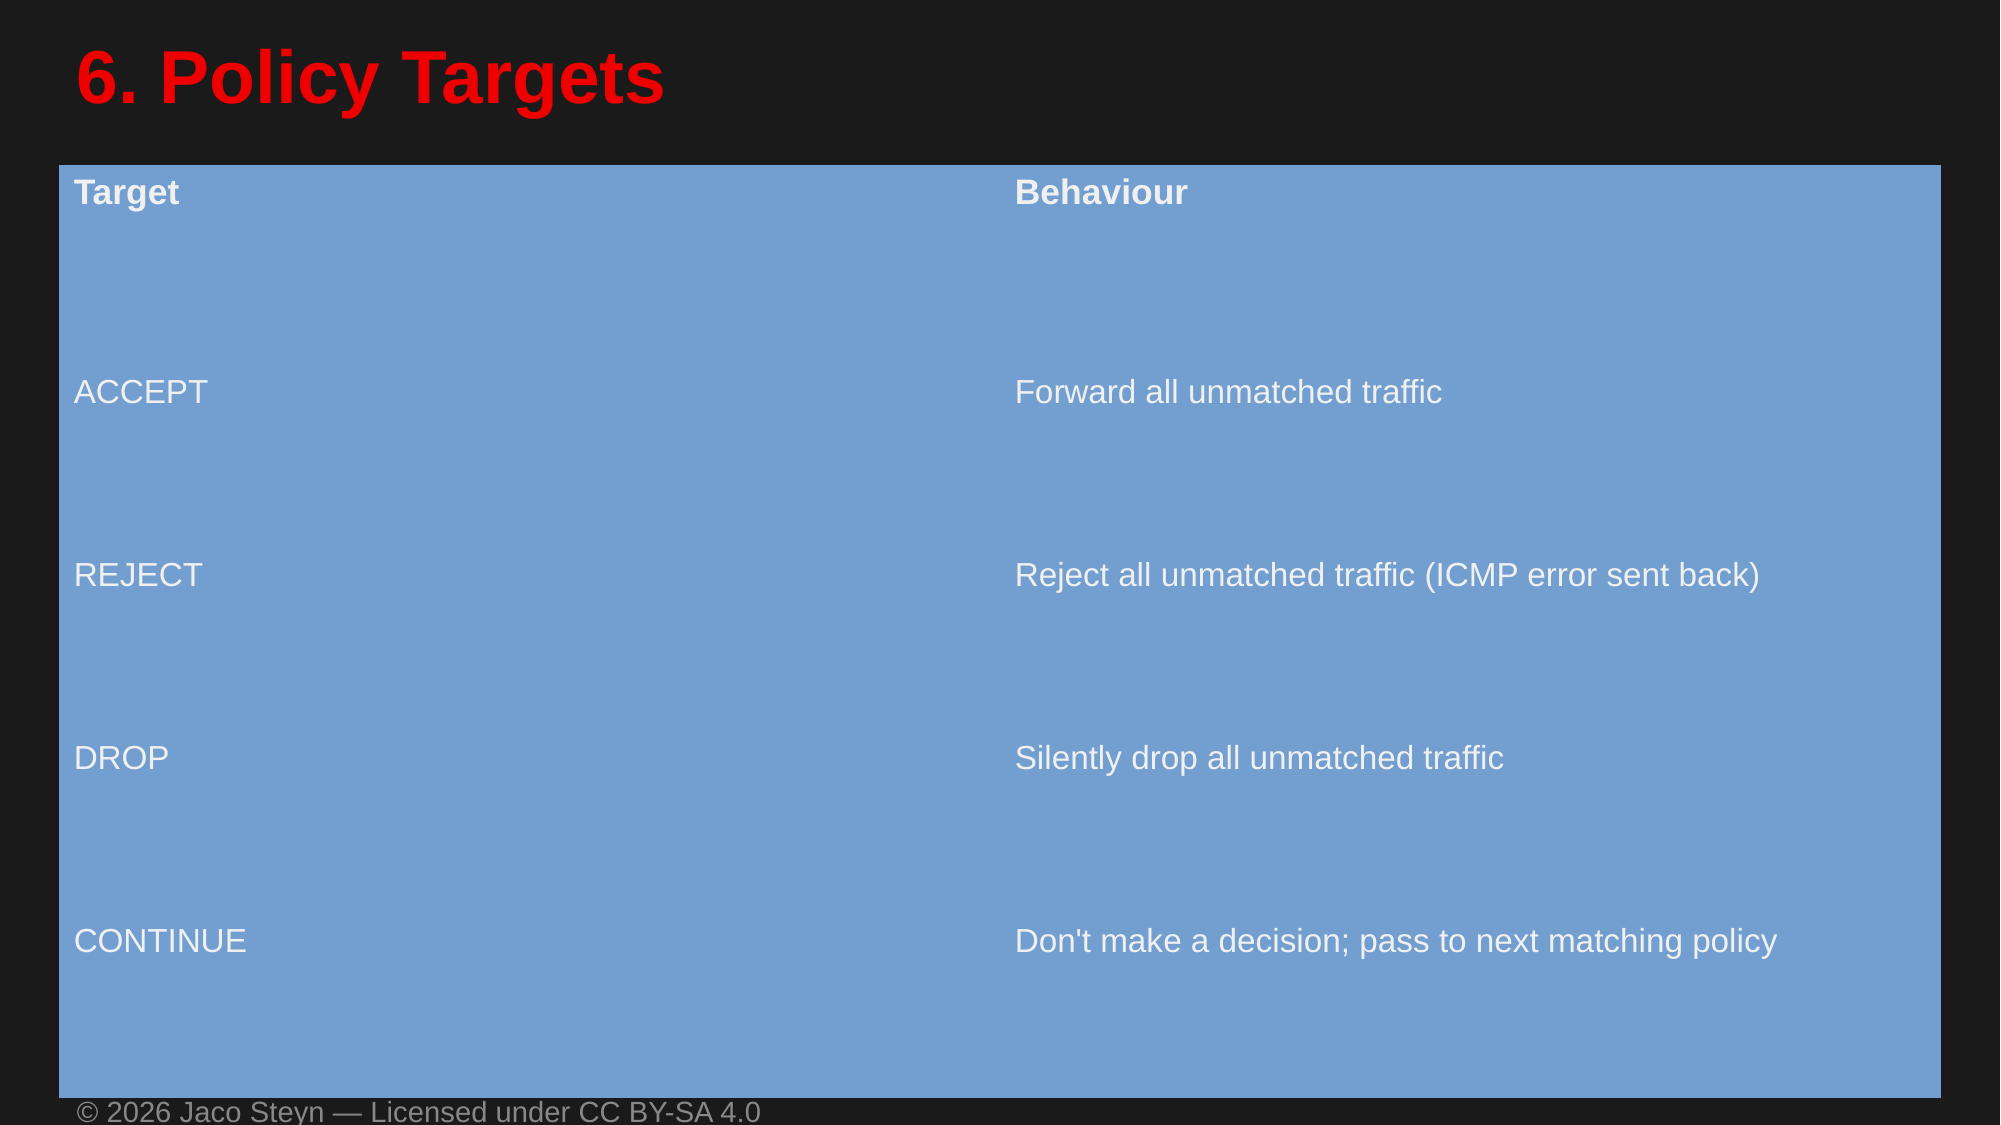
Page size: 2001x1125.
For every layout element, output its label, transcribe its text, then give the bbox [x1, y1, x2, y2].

table_cell Forward all unmatched traffic [1000, 366, 1941, 549]
text_box © 2026 Jaco Steyn — Licensed under CC BY-SA 4.0 [59, 1083, 1942, 1120]
text_box 6. Policy Targets [59, 23, 1942, 142]
table_cell ACCEPT [59, 366, 1000, 549]
table_header Target [59, 165, 1000, 366]
table_header Behaviour [1000, 165, 1941, 366]
table_cell CONTINUE [59, 915, 1000, 1083]
table_cell REJECT [59, 549, 1000, 732]
table_cell Don't make a decision; pass to next matching policy [1000, 915, 1941, 1083]
table_cell Silently drop all unmatched traffic [1000, 732, 1941, 915]
table_cell DROP [59, 732, 1000, 915]
table_cell Reject all unmatched traffic (ICMP error sent back) [1000, 549, 1941, 732]
